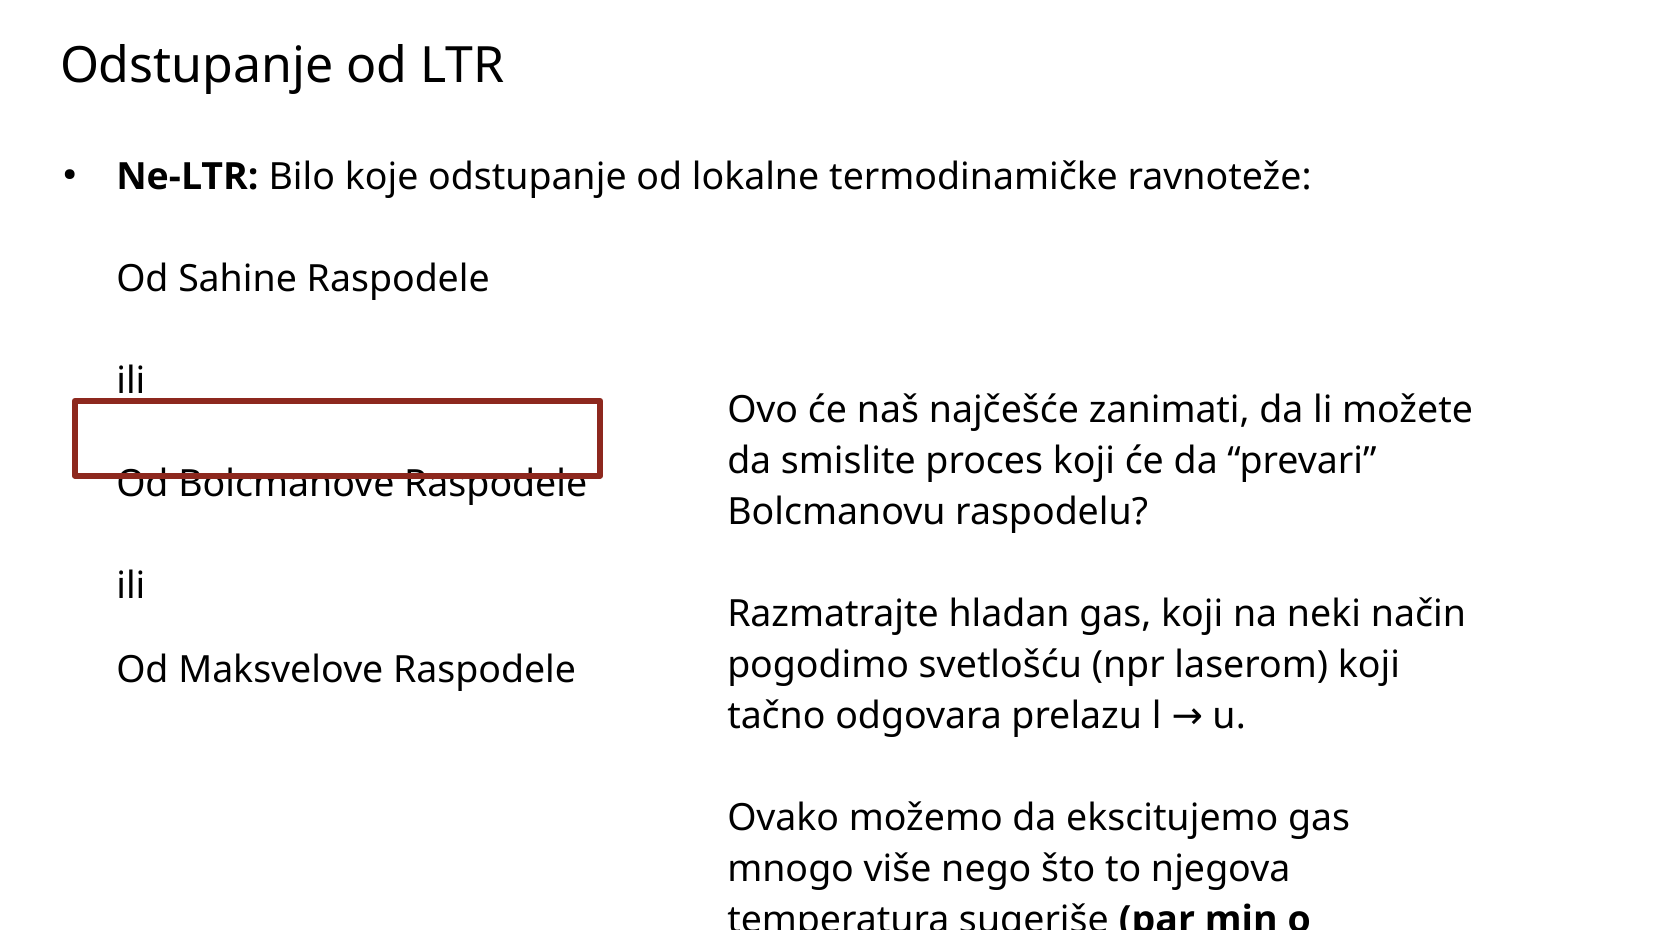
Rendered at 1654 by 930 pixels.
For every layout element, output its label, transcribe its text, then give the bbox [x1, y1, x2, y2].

text_box Ovo će naš najčešće zanimati, da li možete da smislite proces koji će da “prevari” Bolcmanovu raspodelu? Razmatrajte hladan gas, koji na neki način pogodimo svetlošću (npr laserom) koji tačno odgovara prelazu l → u. Ovako možemo da ekscitujemo gas mnogo više nego što to njegova temperatura sugeriše (par min o zagrevanju putem linija) [712, 375, 1501, 901]
title Odstupanje od LTR [59, 13, 1648, 113]
list Ne-LTR: Bilo koje odstupanje od lokalne termodinamičke ravnoteže: Od Sahine Raspodele ili Od Bolcmanove Raspodele ili Od Maksvelove Raspodele [45, 149, 1635, 880]
